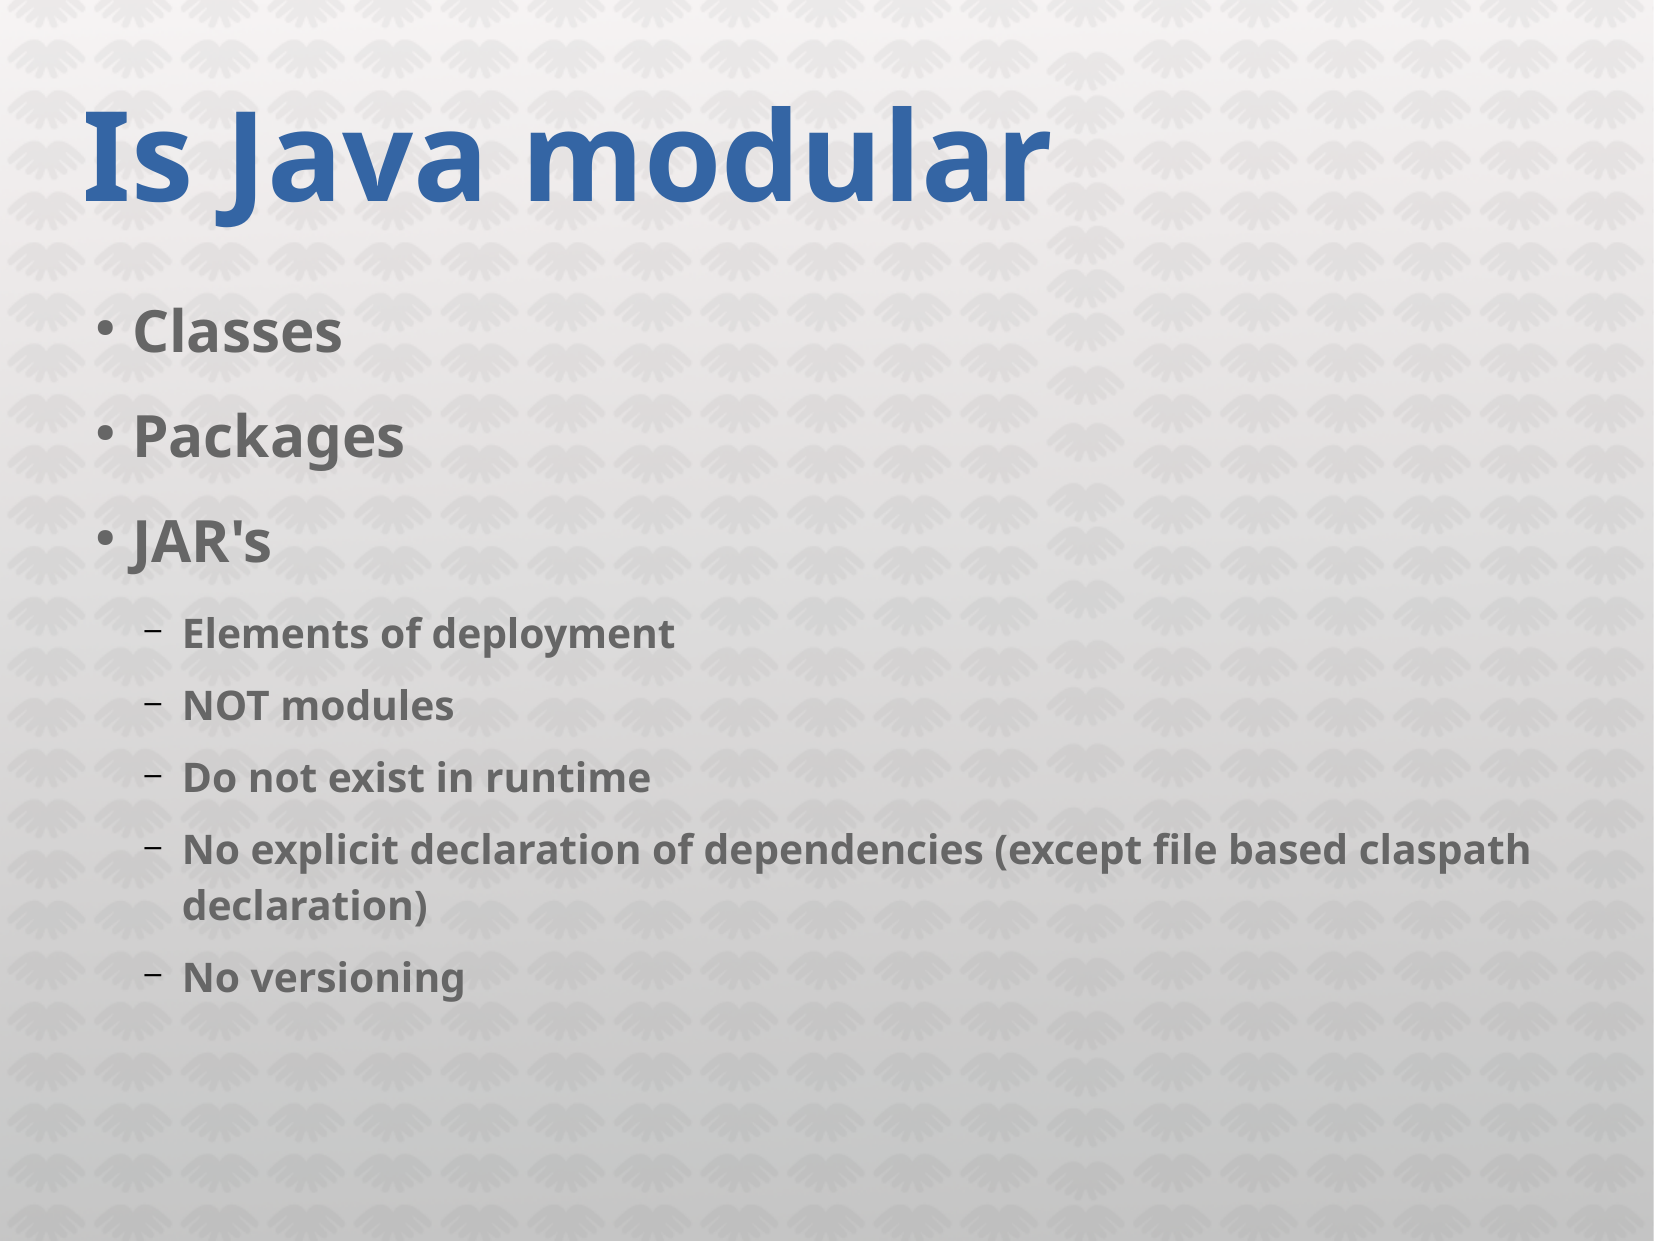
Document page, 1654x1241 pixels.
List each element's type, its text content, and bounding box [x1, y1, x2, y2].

title Is Java modular [82, 49, 1571, 257]
picture [0, 0, 1654, 1241]
list Classes Packages JAR's Elements of deployment NOT modules Do not exist in runtime No explicit declaration of dependencies (except file based claspath declaration) No versioning [82, 290, 1538, 1010]
